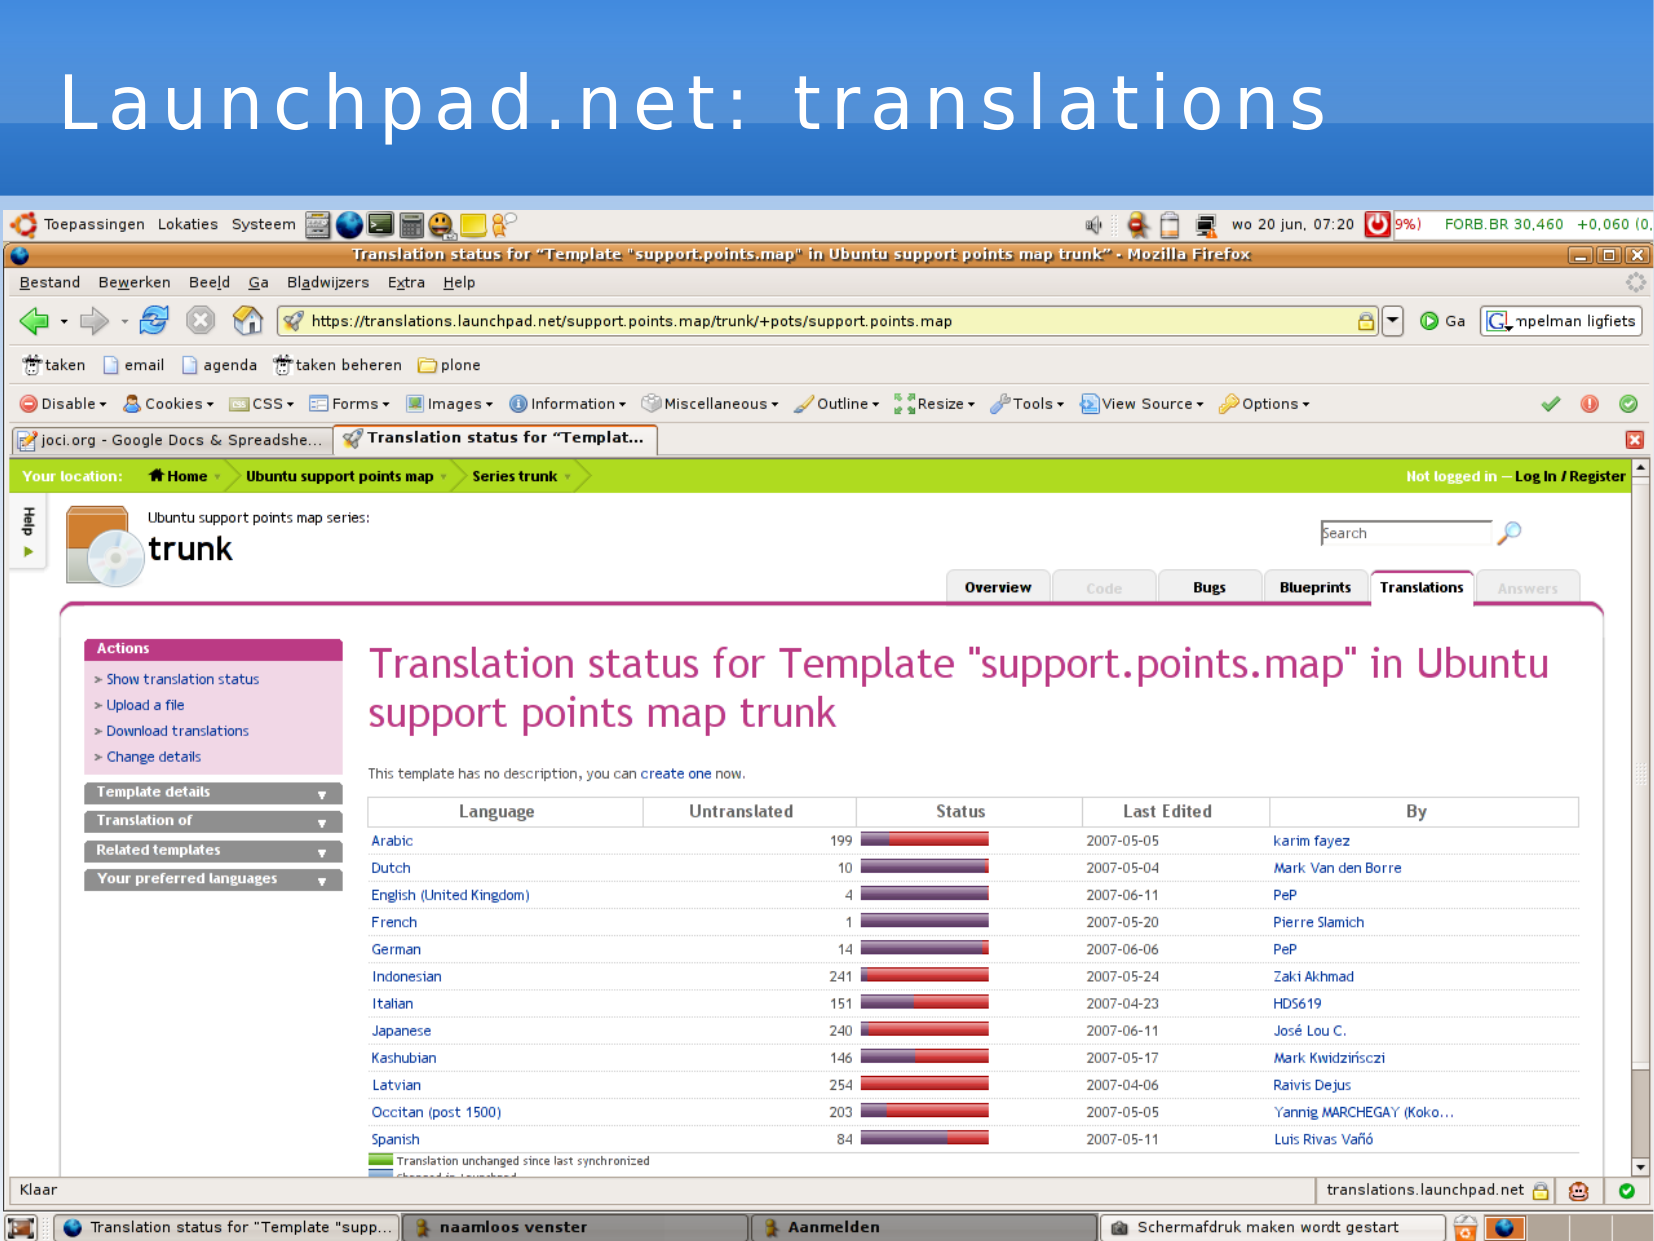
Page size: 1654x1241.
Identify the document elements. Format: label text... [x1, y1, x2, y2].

picture [0, 0, 1654, 1241]
title Launchpad.net: translations [59, 29, 1565, 178]
